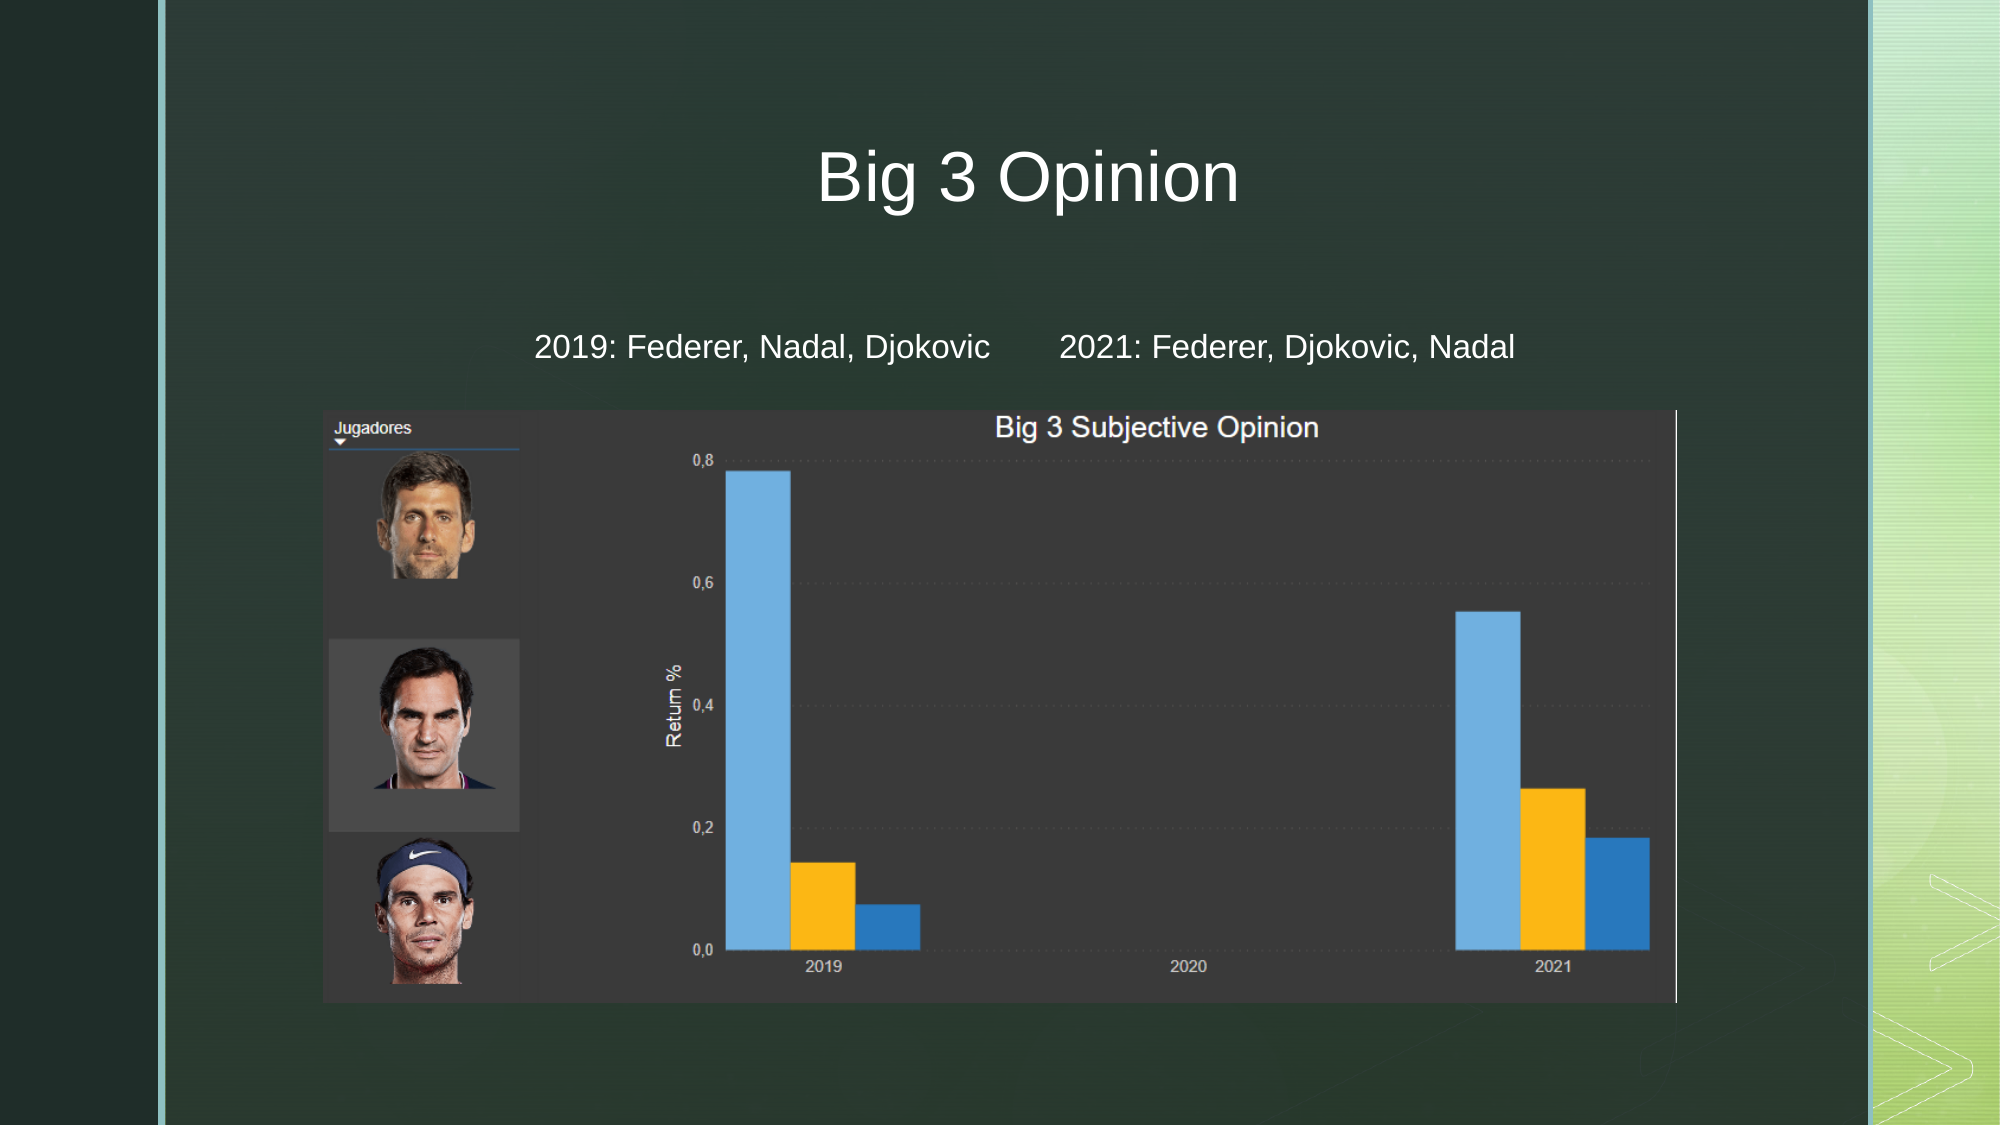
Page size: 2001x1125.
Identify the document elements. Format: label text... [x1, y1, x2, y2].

title Big 3 Opinion [323, 132, 1736, 310]
list 2019: Federer, Nadal, Djokovic 2021: Federer, Djokovic, Nadal [450, 282, 1600, 400]
picture [323, 410, 1677, 1004]
picture [1873, 0, 2000, 1125]
text_box [0, 0, 1873, 1125]
